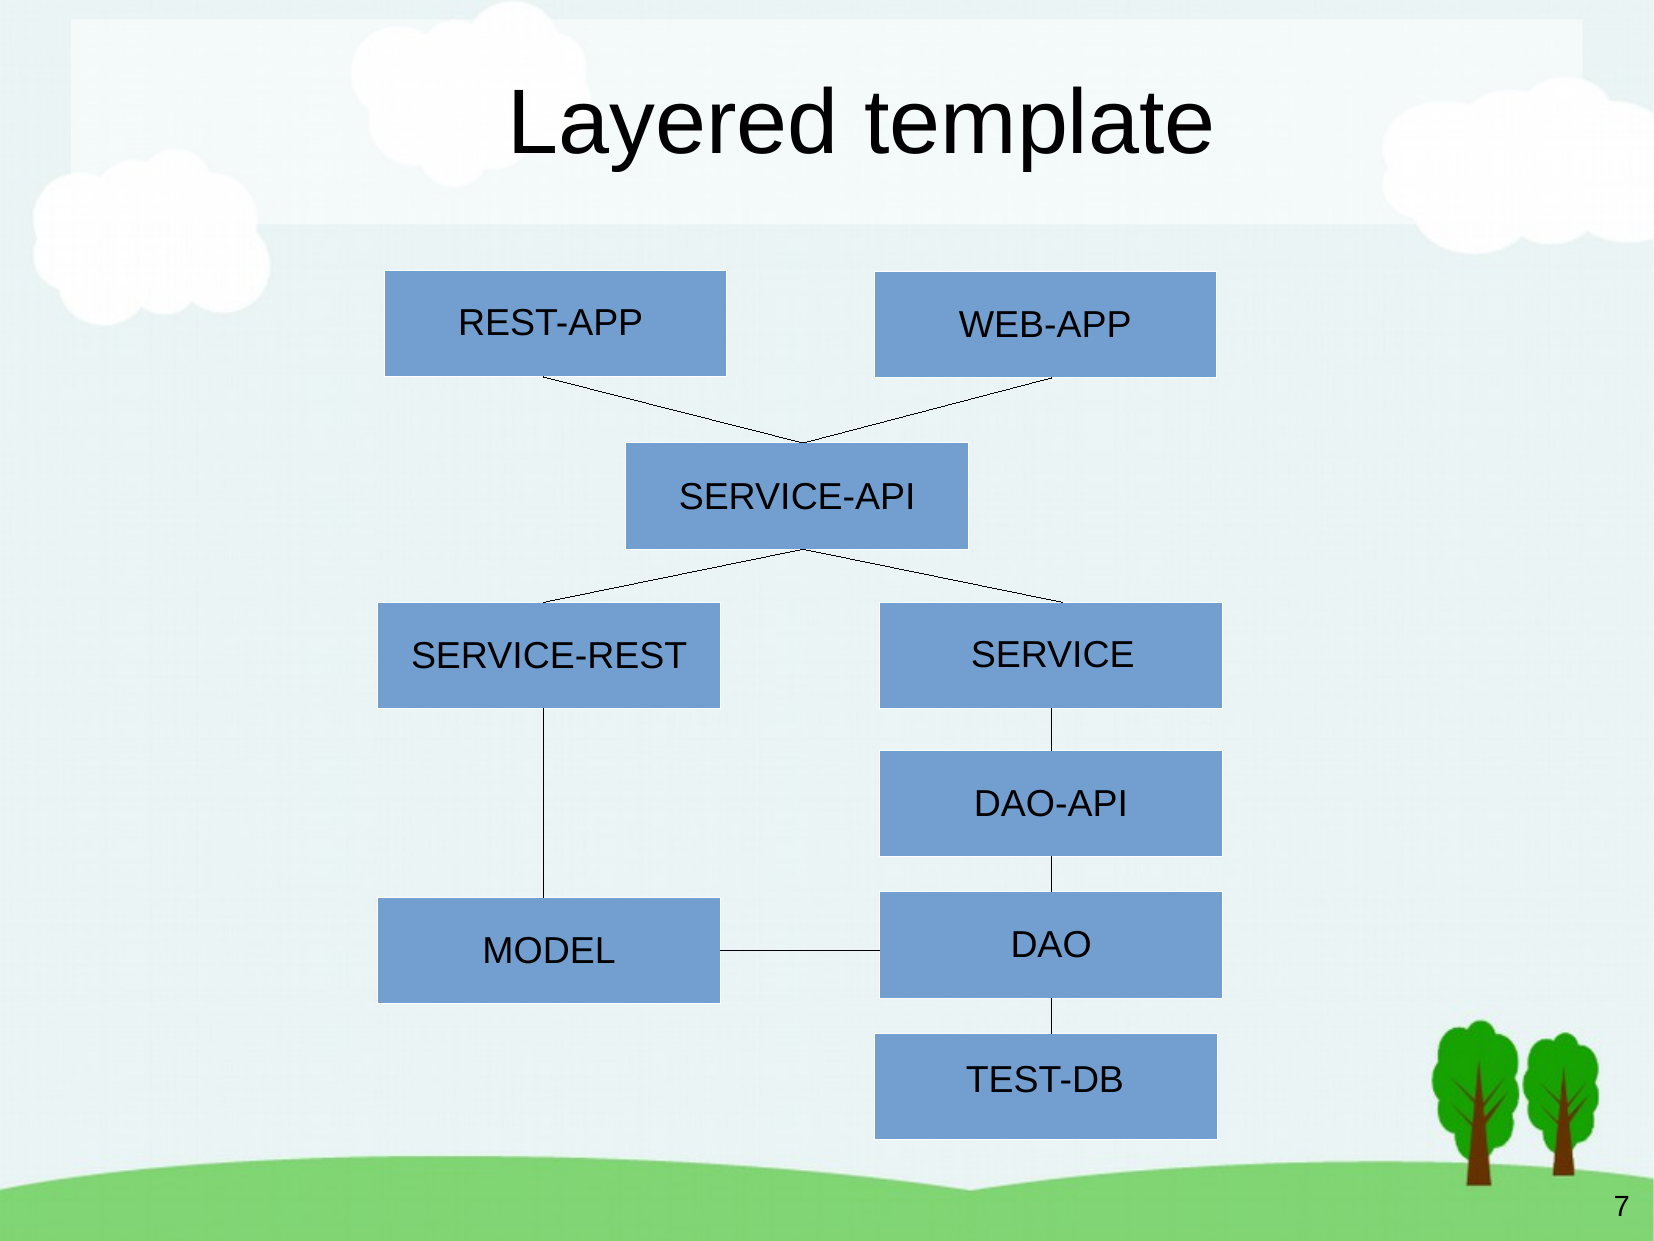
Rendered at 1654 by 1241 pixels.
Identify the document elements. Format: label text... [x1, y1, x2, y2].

title Layered template [70, 19, 1583, 225]
text_box TEST-DB [898, 1051, 1205, 1109]
text_box SERVICE [903, 625, 1210, 683]
text_box WEB-APP [874, 271, 1217, 378]
text_box SERVICE-API [625, 442, 969, 550]
text_box [874, 1033, 1218, 1140]
text_box DAO [879, 891, 1223, 999]
text_box MODEL [377, 897, 721, 1004]
text_box DAO-API [879, 750, 1223, 857]
text_box [384, 270, 727, 377]
text_box SERVICE-REST [377, 602, 721, 709]
text_box [879, 602, 1223, 709]
picture [0, 0, 1654, 1241]
text_box REST-APP [443, 294, 659, 352]
